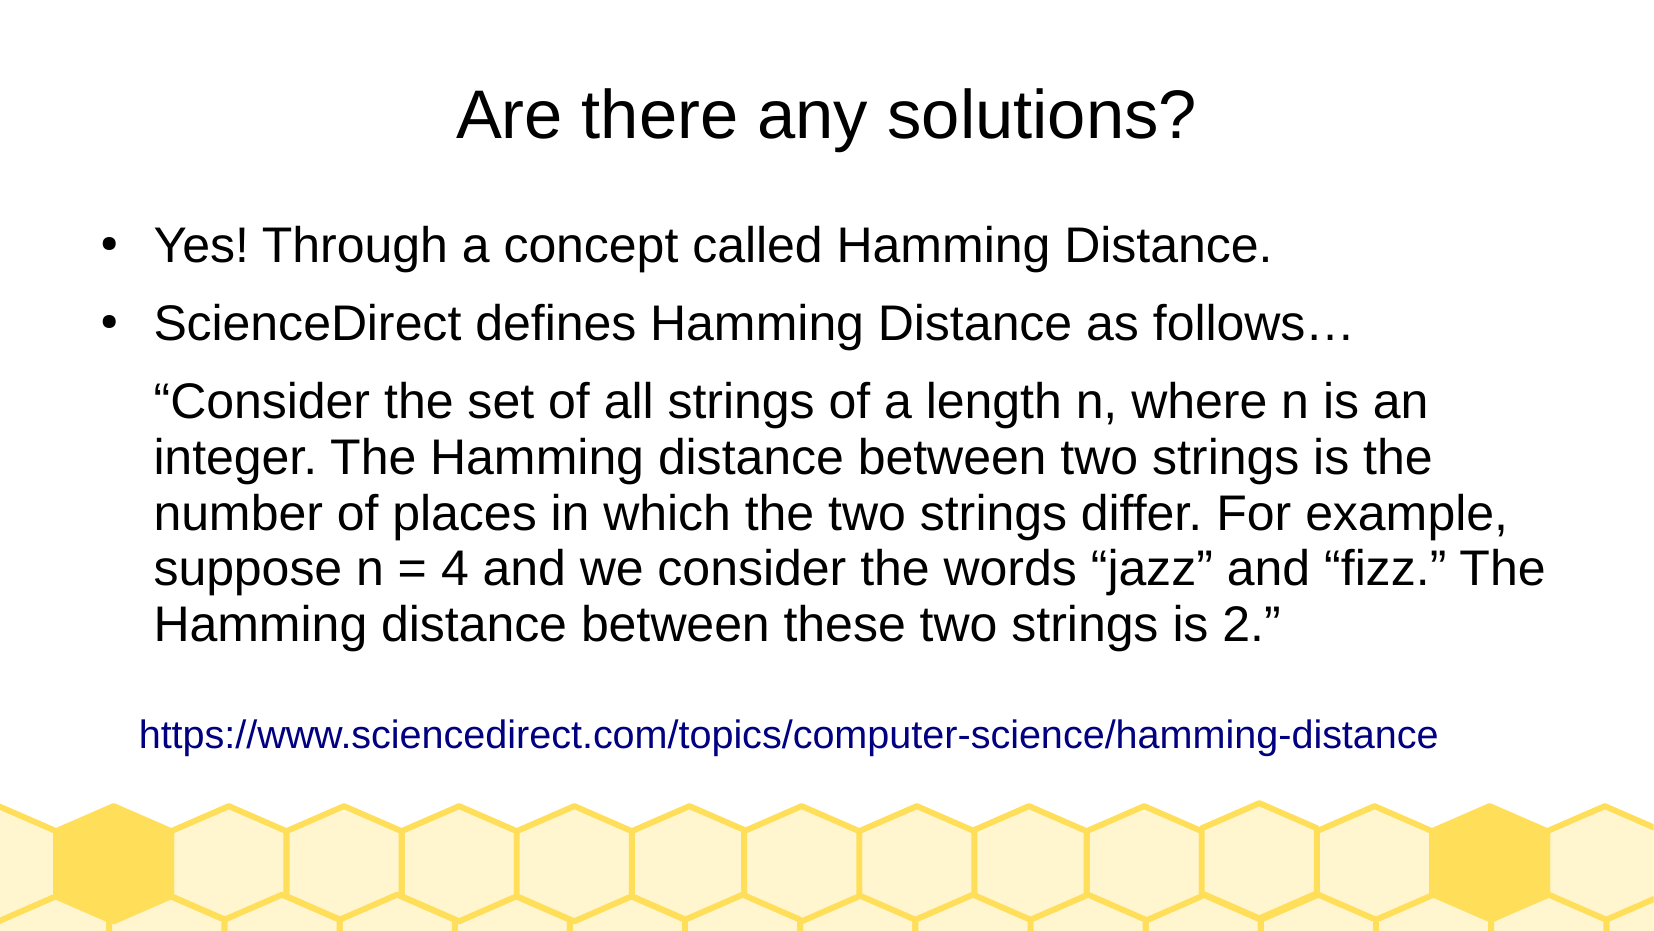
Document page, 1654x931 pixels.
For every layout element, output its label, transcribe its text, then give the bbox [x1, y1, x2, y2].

title Are there any solutions? [82, 37, 1571, 193]
list https://www.sciencedirect.com/topics/computer-science/hamming-distance [82, 712, 1571, 757]
list Yes! Through a concept called Hamming Distance. ScienceDirect defines Hamming Distance as follows… “Consider the set of all strings of a length n, where n is an integer. The Hamming distance between two strings is the number of places in which the two strings differ. For example, suppose n = 4 and we consider the words “jazz” and “fizz.” The Hamming distance between these two strings is 2.” [82, 217, 1571, 676]
